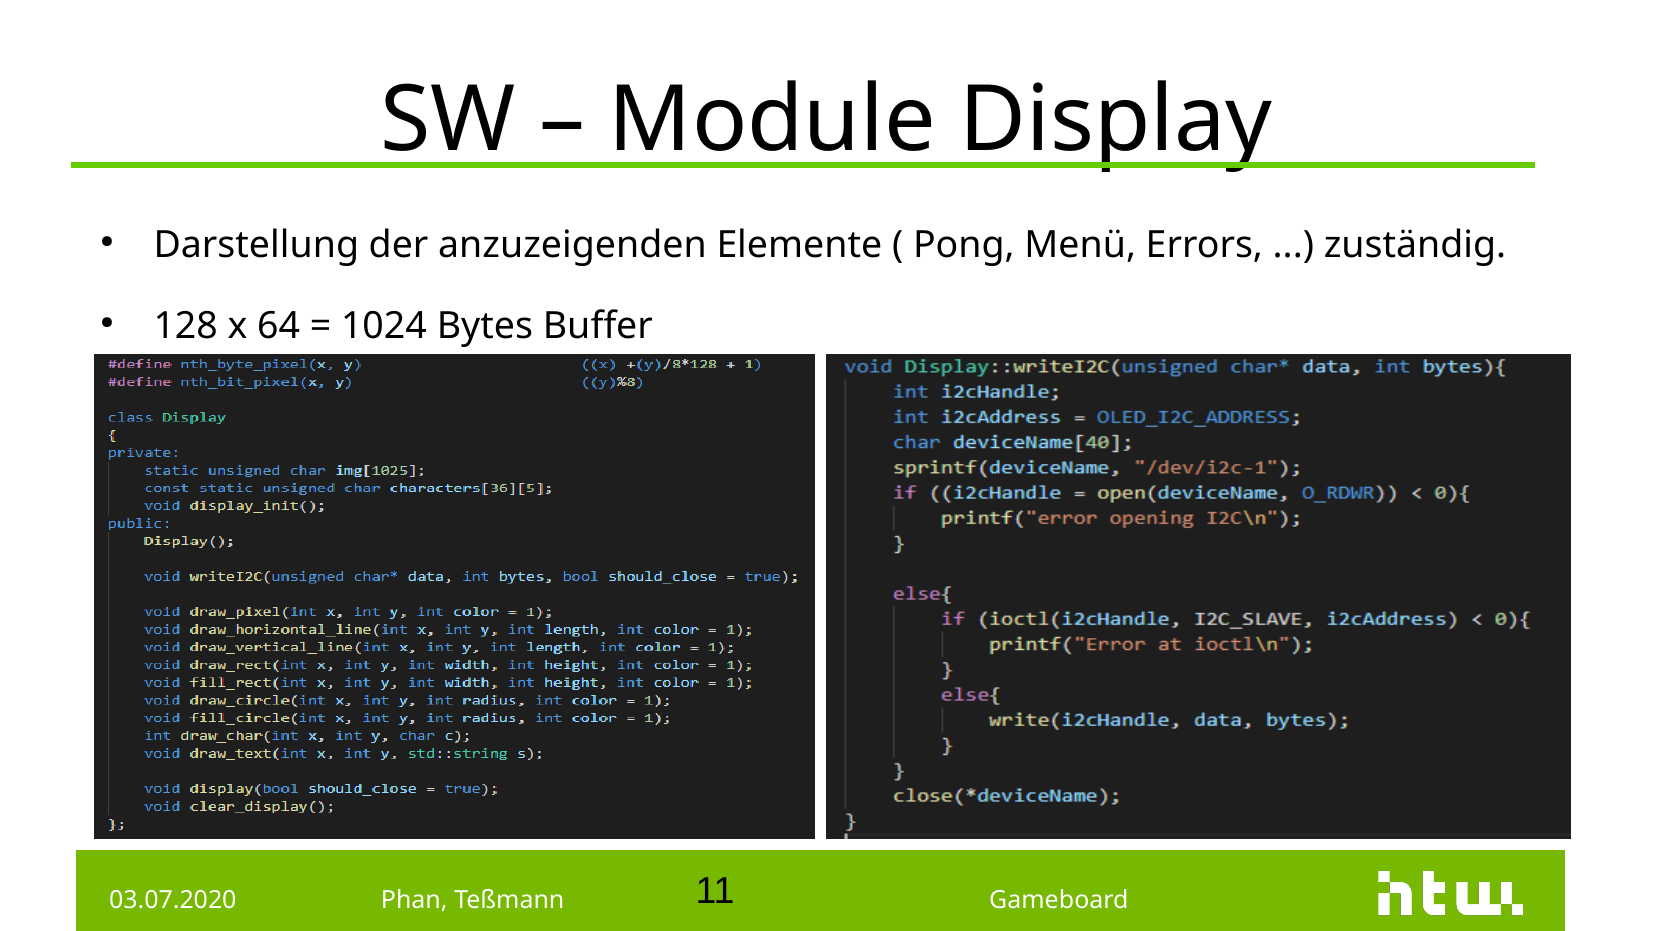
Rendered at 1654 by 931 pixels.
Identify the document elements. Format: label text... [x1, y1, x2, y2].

text_box <number> [680, 862, 899, 920]
picture [0, 0, 1654, 931]
list Darstellung der anzuzeigenden Elemente ( Pong, Menü, Errors, ...) zuständig. 128 x 64 = 1024 Bytes Buffer [82, 217, 1571, 378]
title SW – Module Display [82, 37, 1571, 193]
